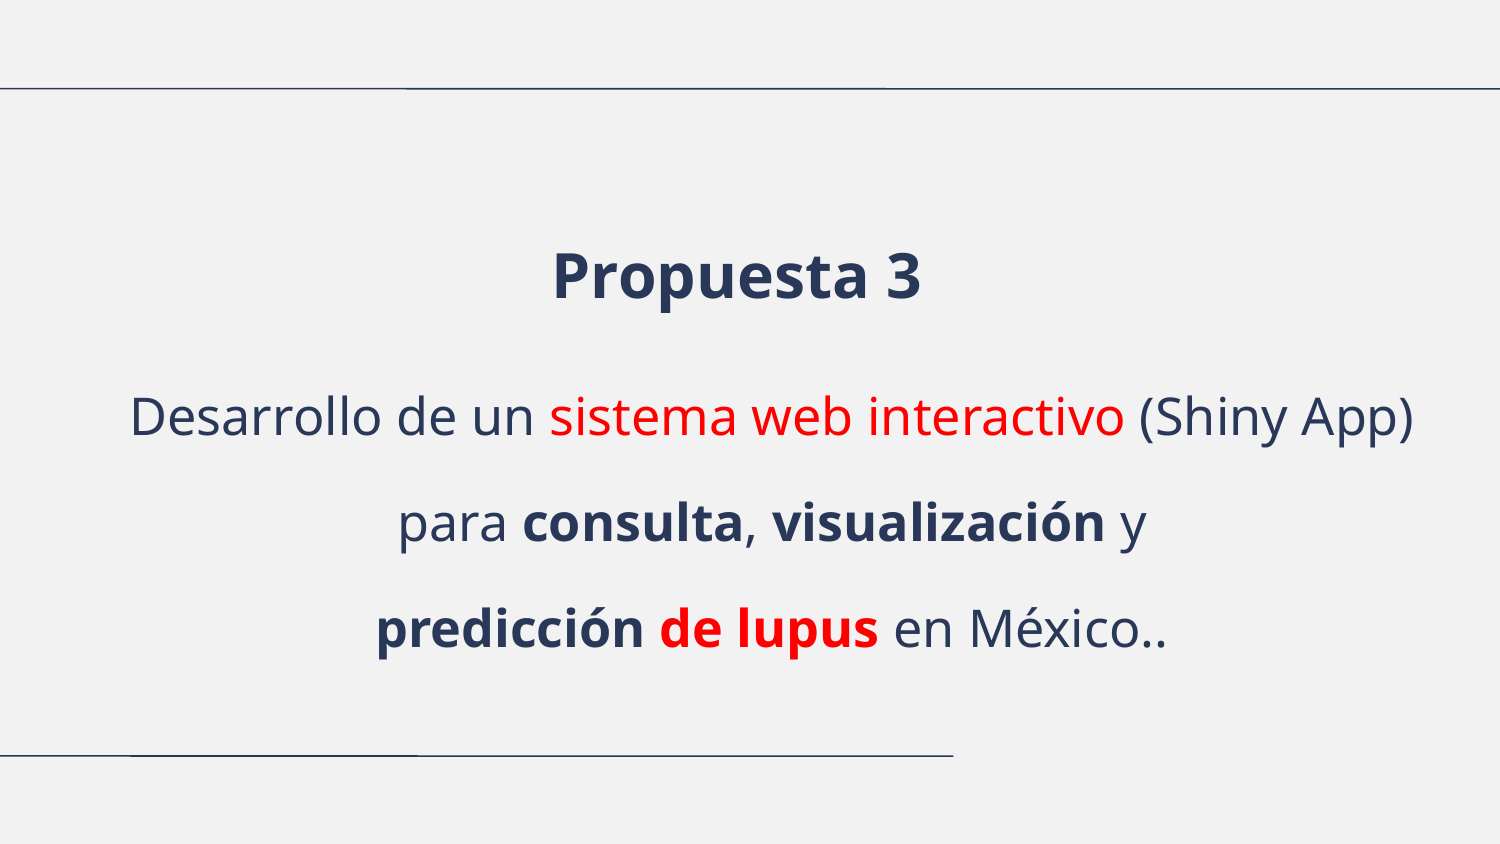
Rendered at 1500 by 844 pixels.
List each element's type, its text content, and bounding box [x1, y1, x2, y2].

text_box Desarrollo de un sistema web interactivo (Shiny App) para consulta, visualización y predicción de lupus en México.. [91, 336, 1453, 714]
title Propuesta 3 [114, 62, 1360, 284]
